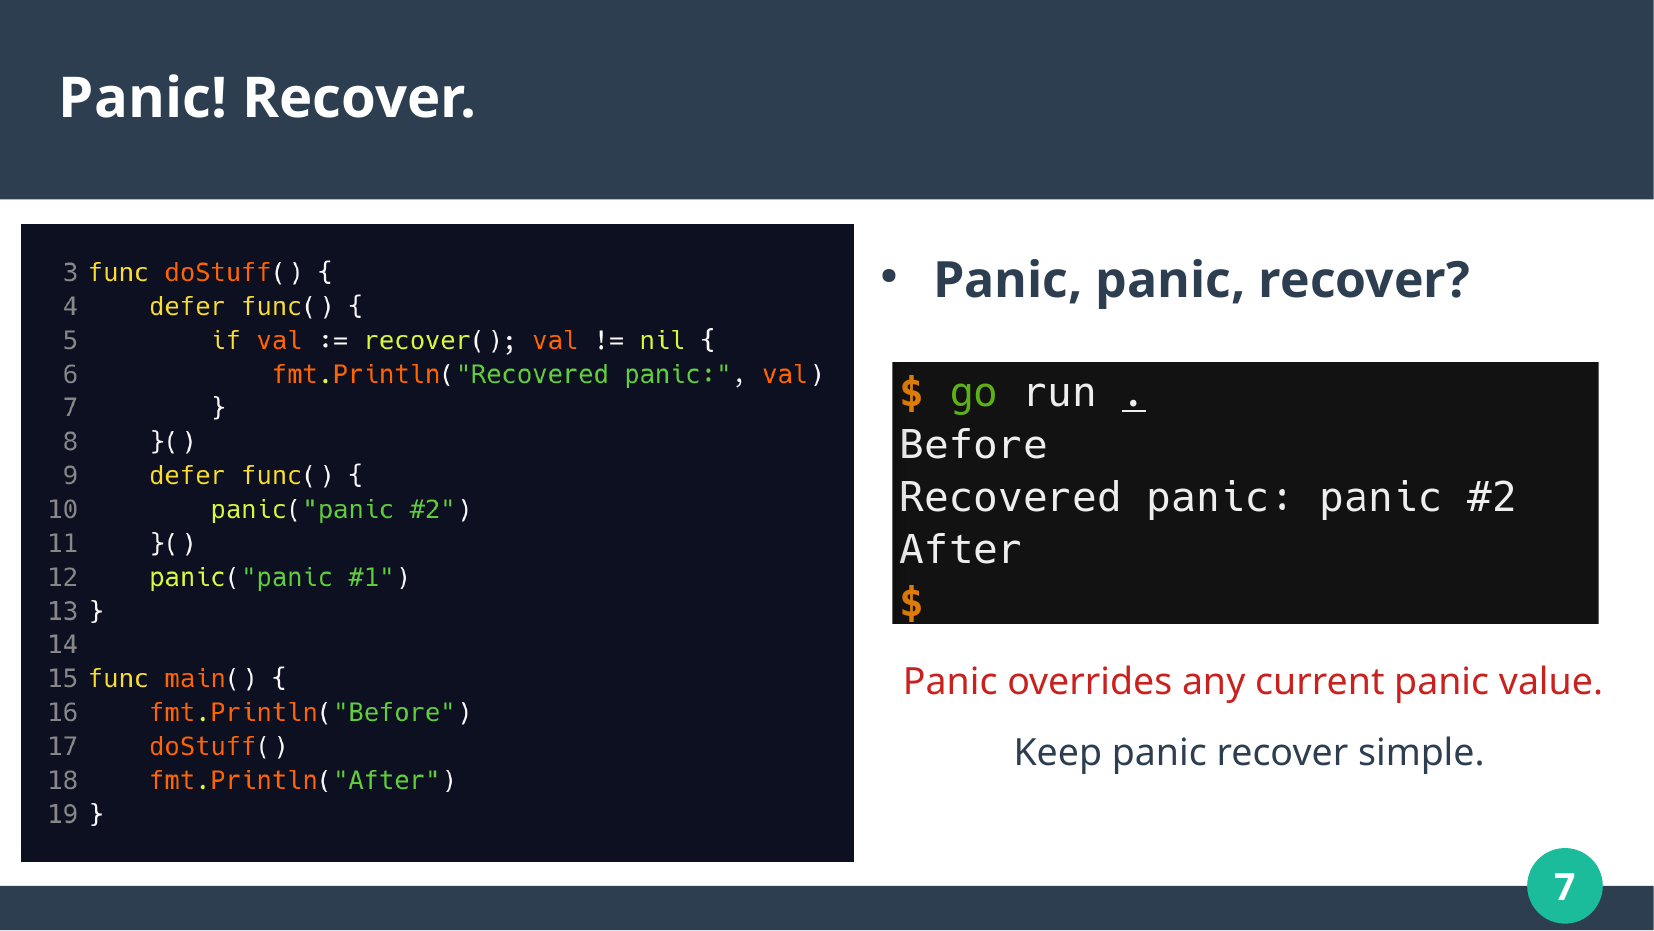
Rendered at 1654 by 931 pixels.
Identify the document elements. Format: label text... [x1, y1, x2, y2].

text_box Keep panic recover simple. [998, 718, 1501, 784]
title Panic! Recover. [59, 37, 1595, 155]
text_box Panic overrides any current panic value. [888, 646, 1619, 713]
picture [892, 362, 1599, 624]
list Panic, panic, recover? [862, 243, 1613, 338]
picture [21, 224, 854, 862]
